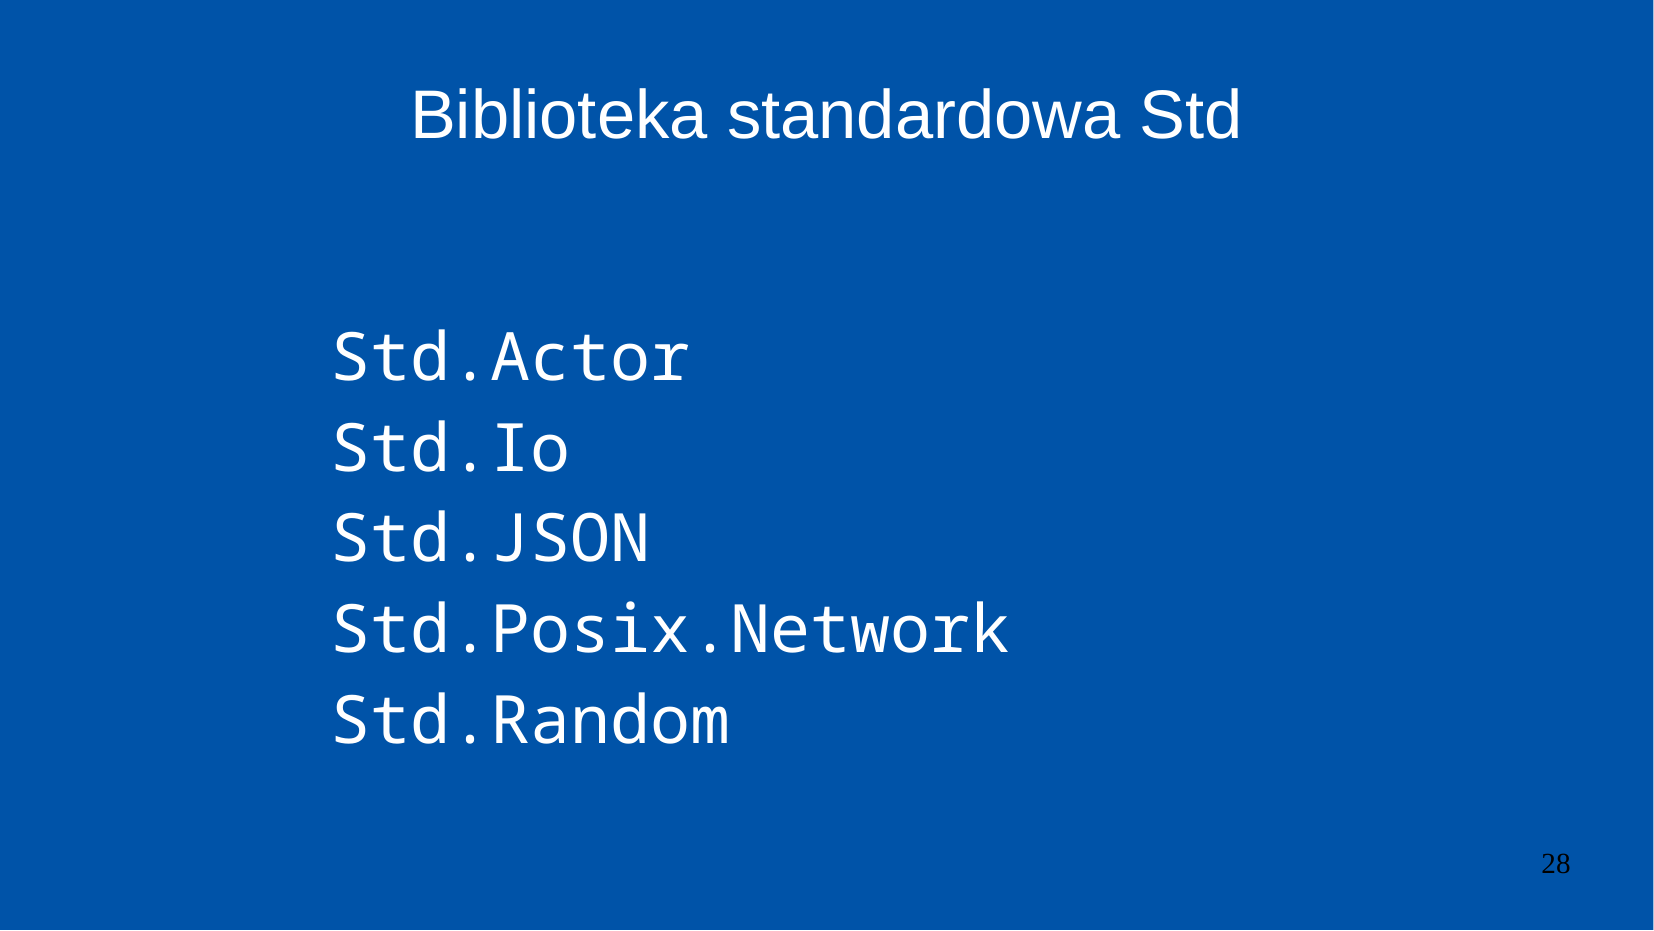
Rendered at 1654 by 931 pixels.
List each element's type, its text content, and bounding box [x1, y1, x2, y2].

subtitle Std.Actor Std.Io Std.JSON Std.Posix.Network Std.Random [330, 224, 1571, 848]
title Biblioteka standardowa Std [82, 37, 1571, 193]
